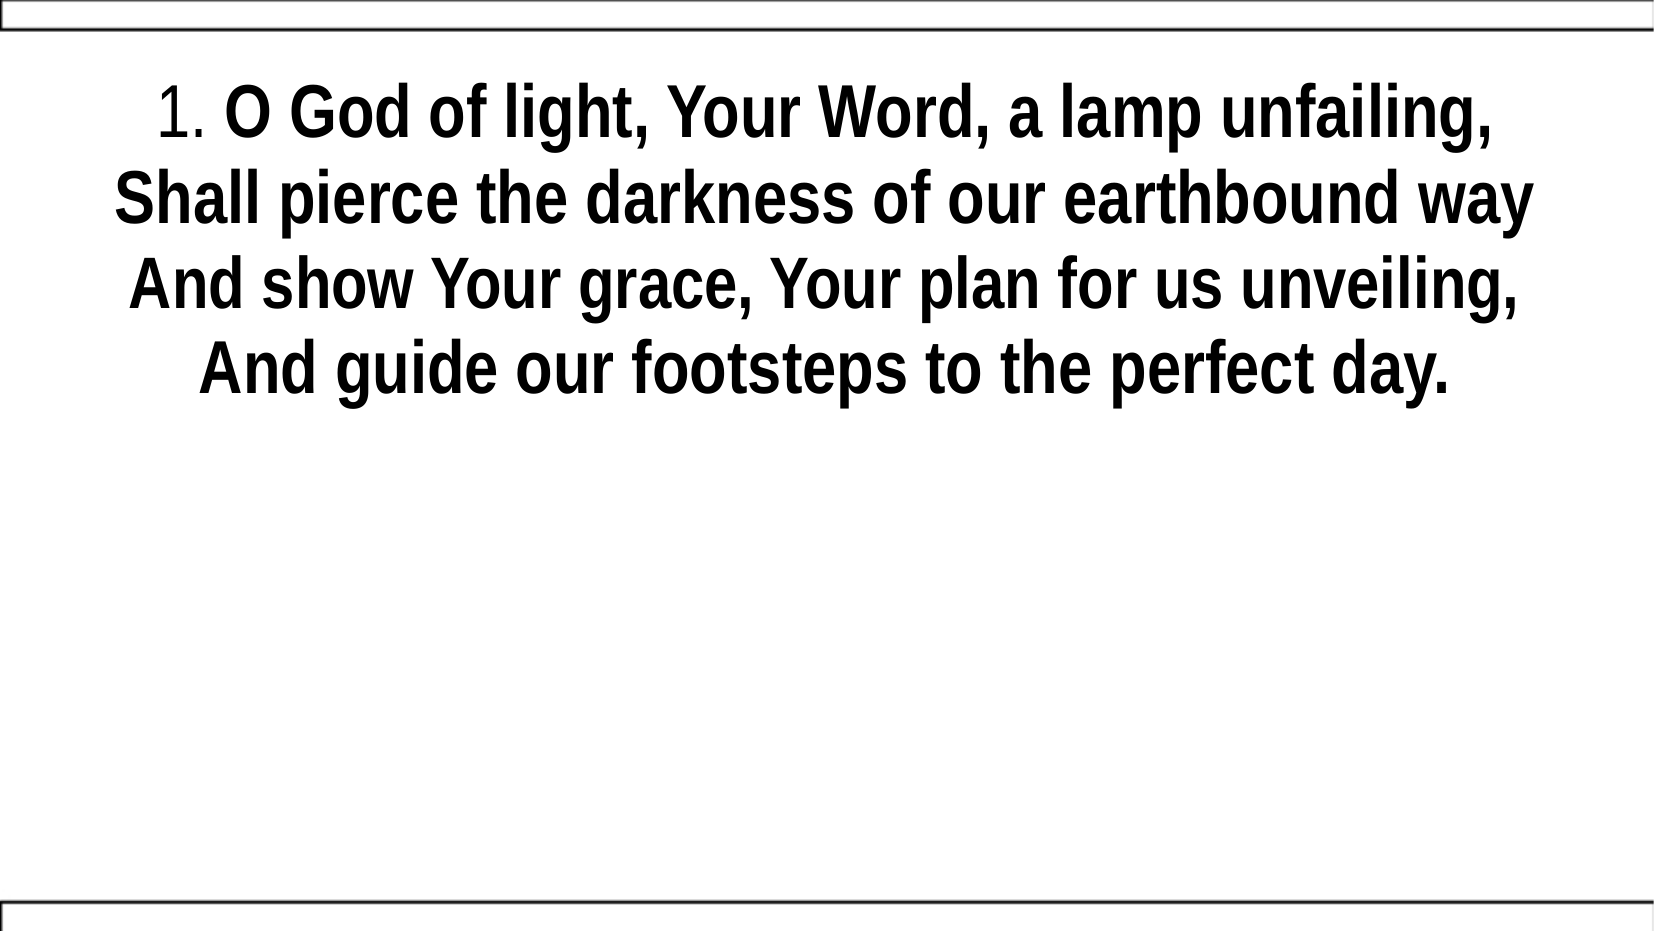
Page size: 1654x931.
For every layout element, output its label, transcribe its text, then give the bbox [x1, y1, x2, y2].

picture [0, 0, 1654, 931]
text_box 1. O God of light, Your Word, a lamp unfailing, Shall pierce the darkness of our earthbound way And show Your grace, Your plan for us unveiling, And guide our footsteps to the perfect day. [90, 60, 1561, 474]
